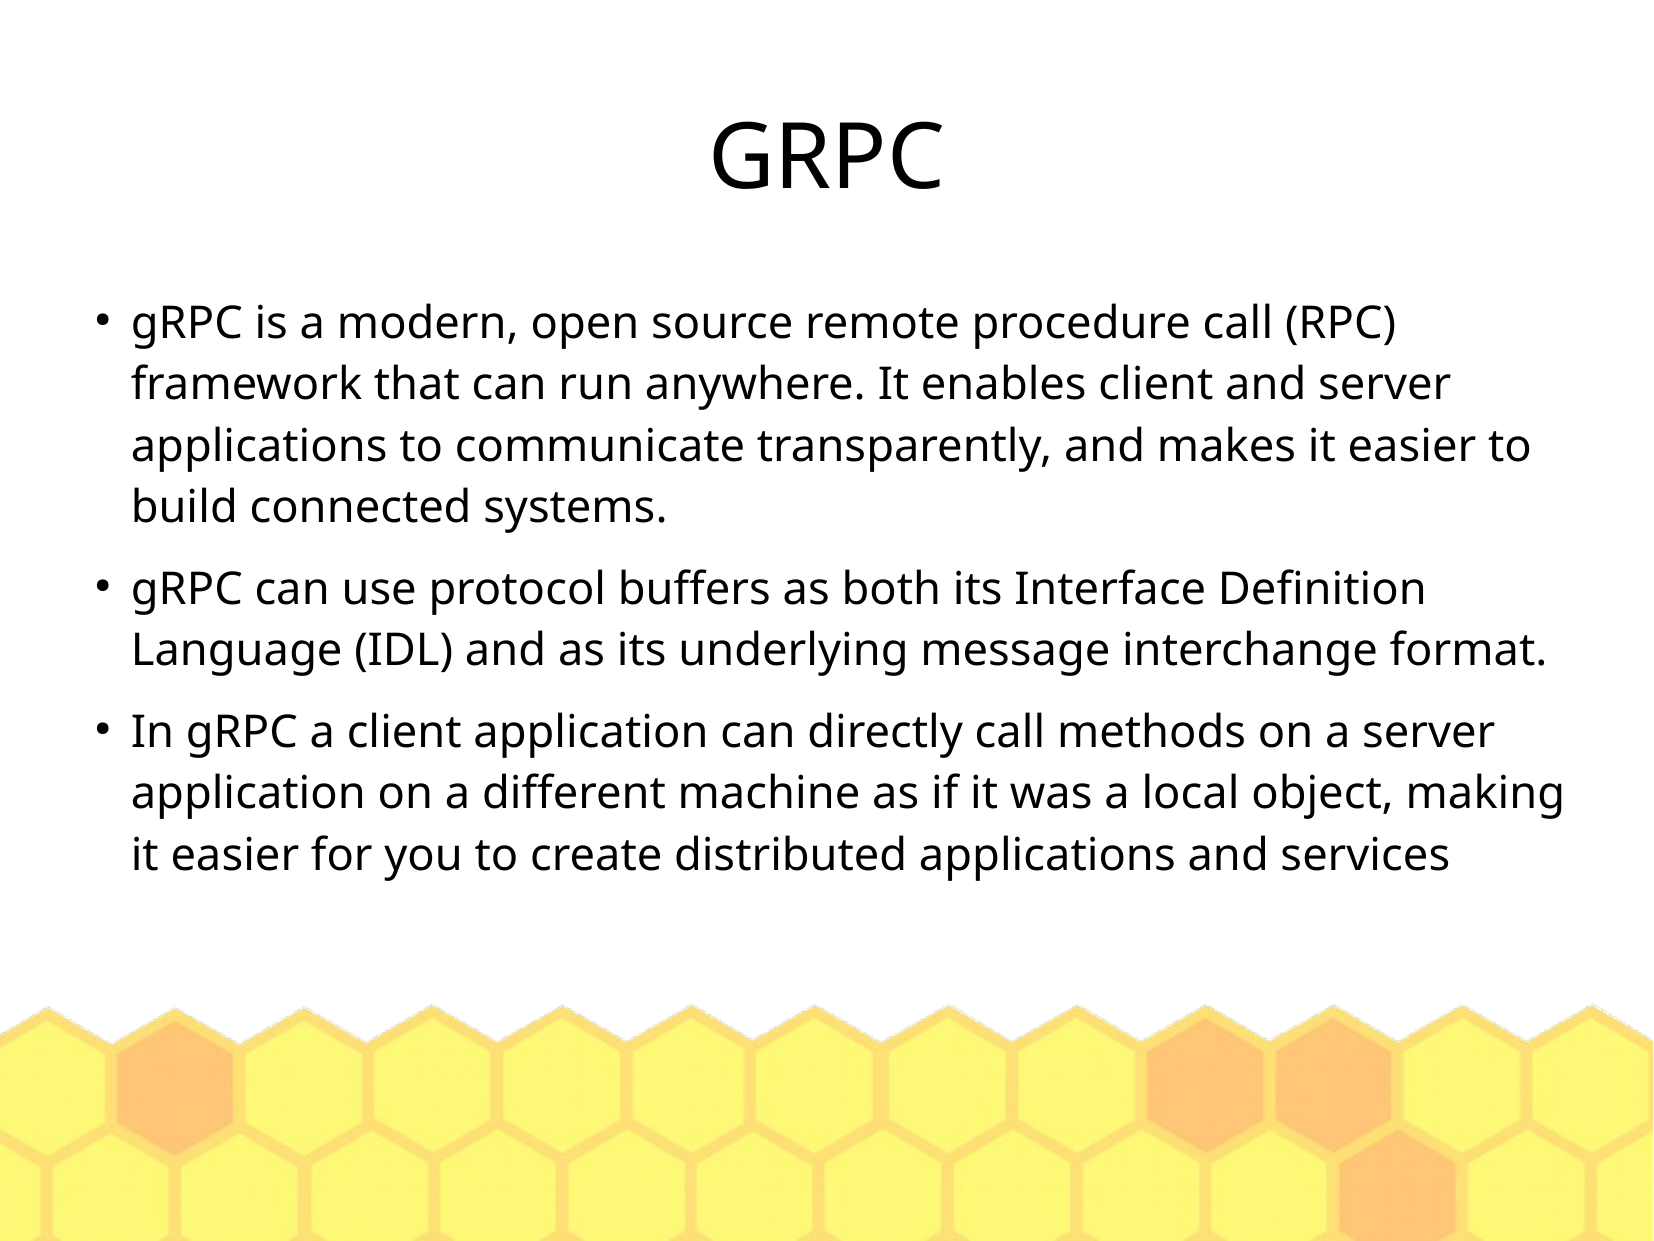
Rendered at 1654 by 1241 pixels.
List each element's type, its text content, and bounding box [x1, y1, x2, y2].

picture [0, 1001, 1654, 1241]
title GRPC [82, 49, 1571, 257]
list gRPC is a modern, open source remote procedure call (RPC) framework that can run anywhere. It enables client and server applications to communicate transparently, and makes it easier to build connected systems. gRPC can use protocol buffers as both its Interface Definition Language (IDL) and as its underlying message interchange format. In gRPC a client application can directly call methods on a server application on a different machine as if it was a local object, making it easier for you to create distributed applications and services [82, 290, 1571, 1010]
